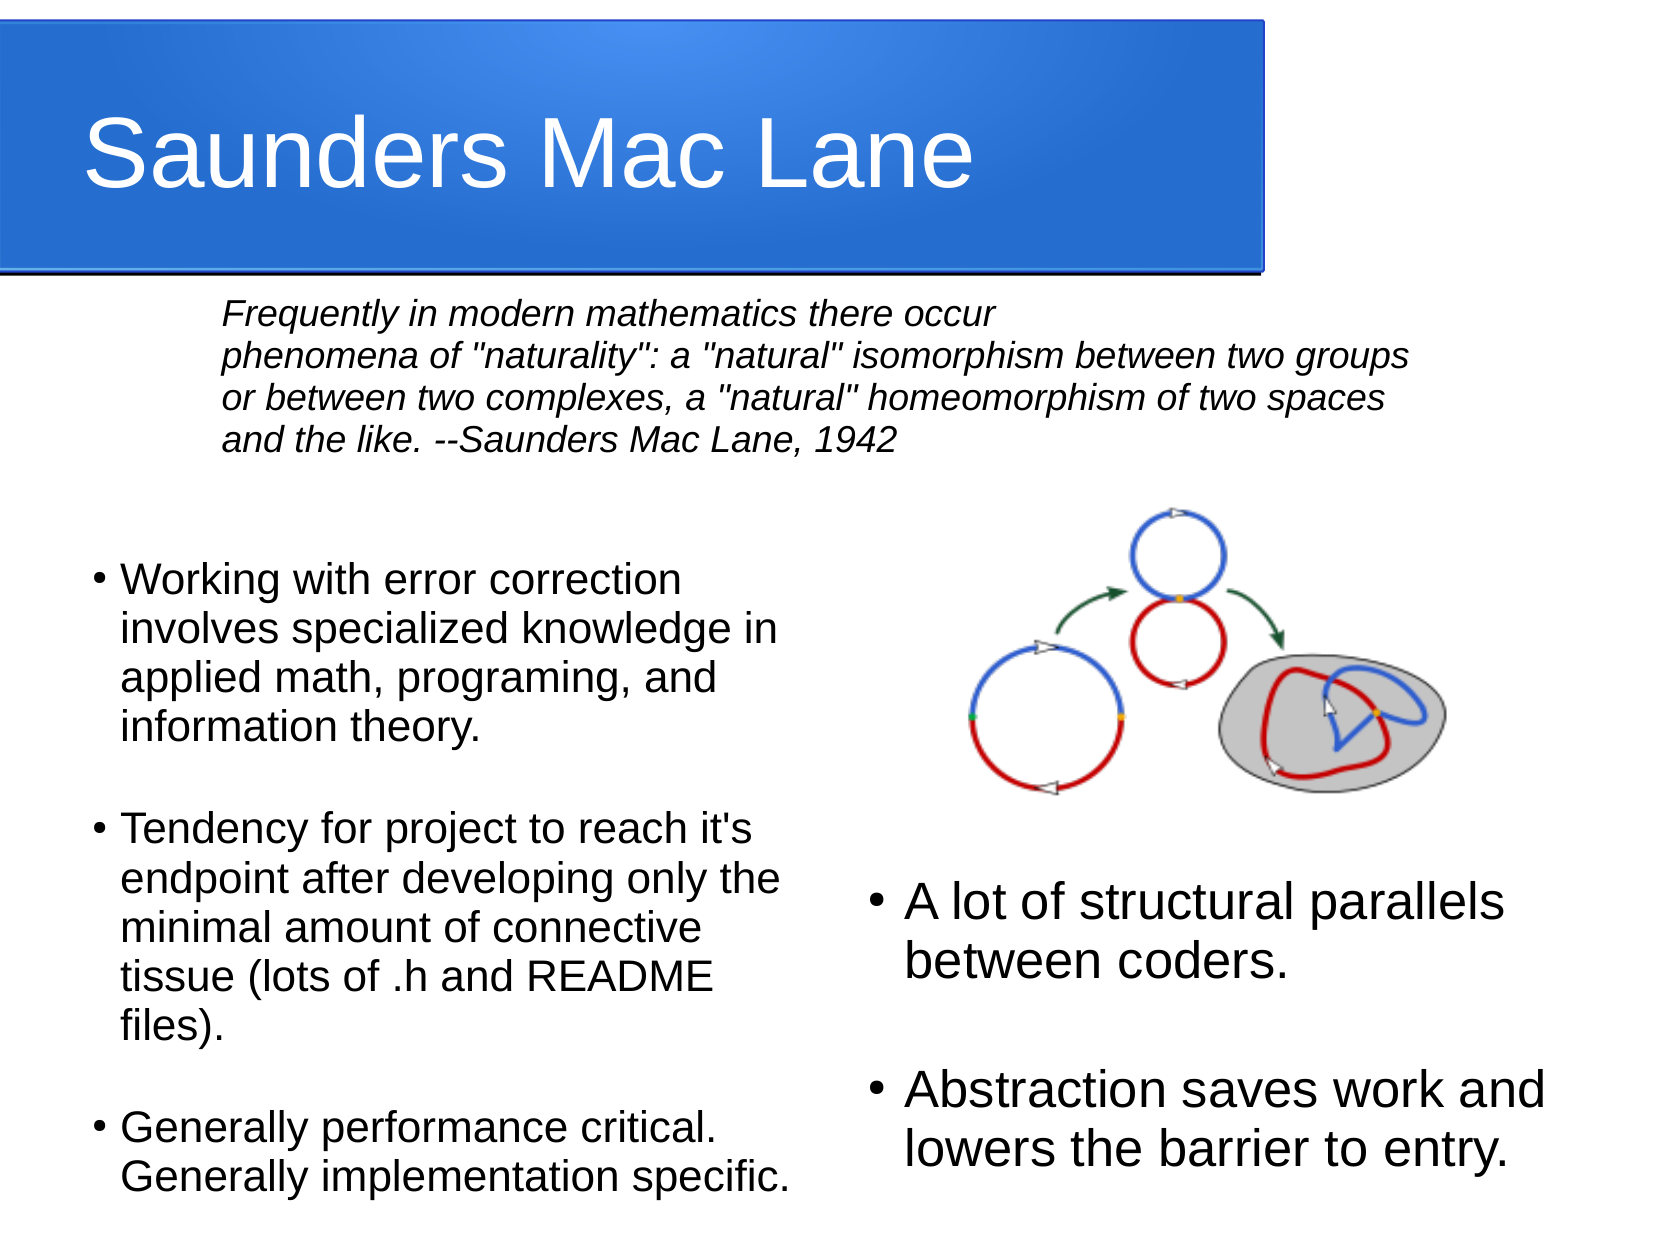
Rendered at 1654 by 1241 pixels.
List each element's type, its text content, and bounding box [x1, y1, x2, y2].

title Saunders Mac Lane [82, 49, 1250, 257]
picture [945, 494, 1471, 811]
list A lot of structural parallels between coders. Abstraction saves work and lowers the barrier to entry. [855, 871, 1566, 1216]
text_box Frequently in modern mathematics there occur phenomena of "naturality": a "natural" isomorphism between two groups or between two complexes, a "natural" homeomorphism of two spaces and the like. --Saunders Mac Lane, 1942 [206, 285, 1426, 468]
list Working with error correction involves specialized knowledge in applied math, programing, and information theory. Tendency for project to reach it's endpoint after developing only the minimal amount of connective tissue (lots of .h and README files). Generally performance critical. Generally implementation specific. Inherently difficult to categorize usefully. [82, 555, 793, 1241]
